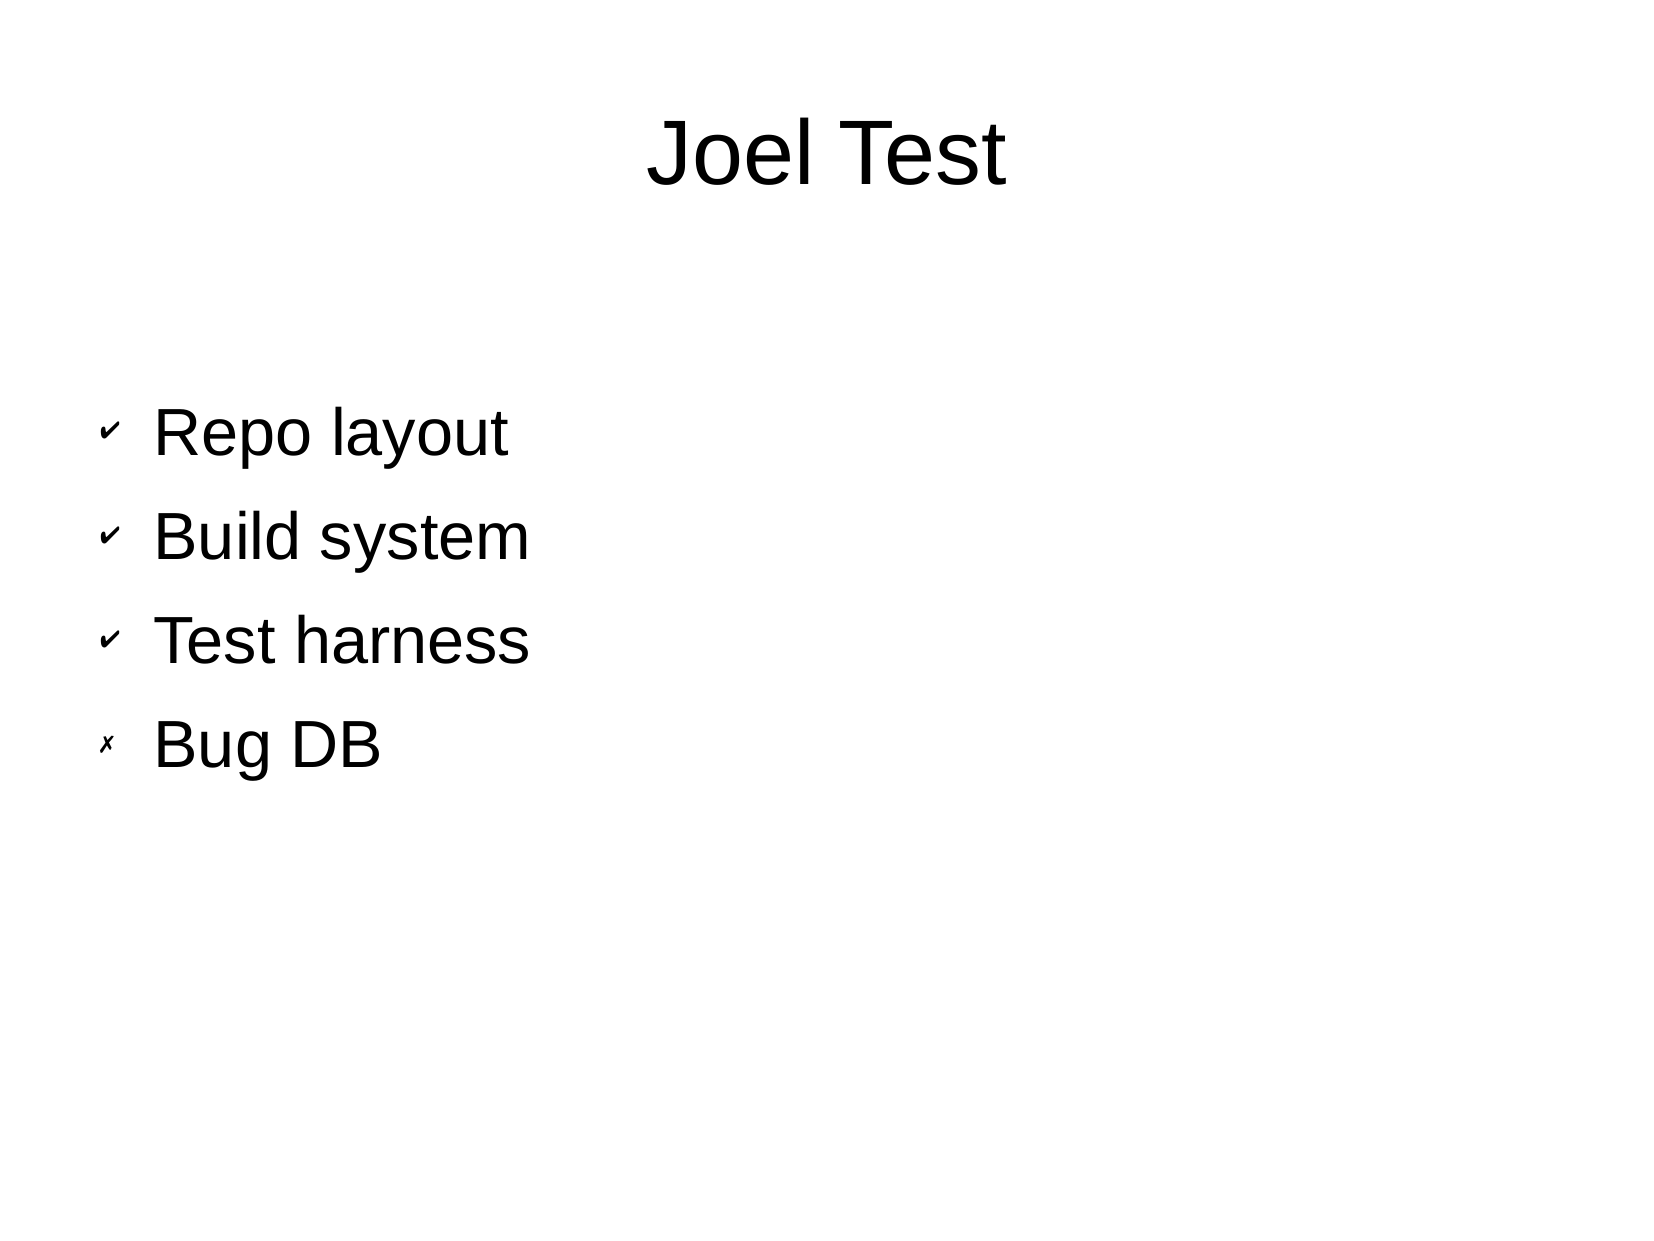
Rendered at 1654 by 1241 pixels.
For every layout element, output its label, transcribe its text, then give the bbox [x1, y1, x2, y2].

list Repo layout Build system Test harness Bug DB [82, 290, 1538, 1010]
title Joel Test [82, 49, 1571, 257]
